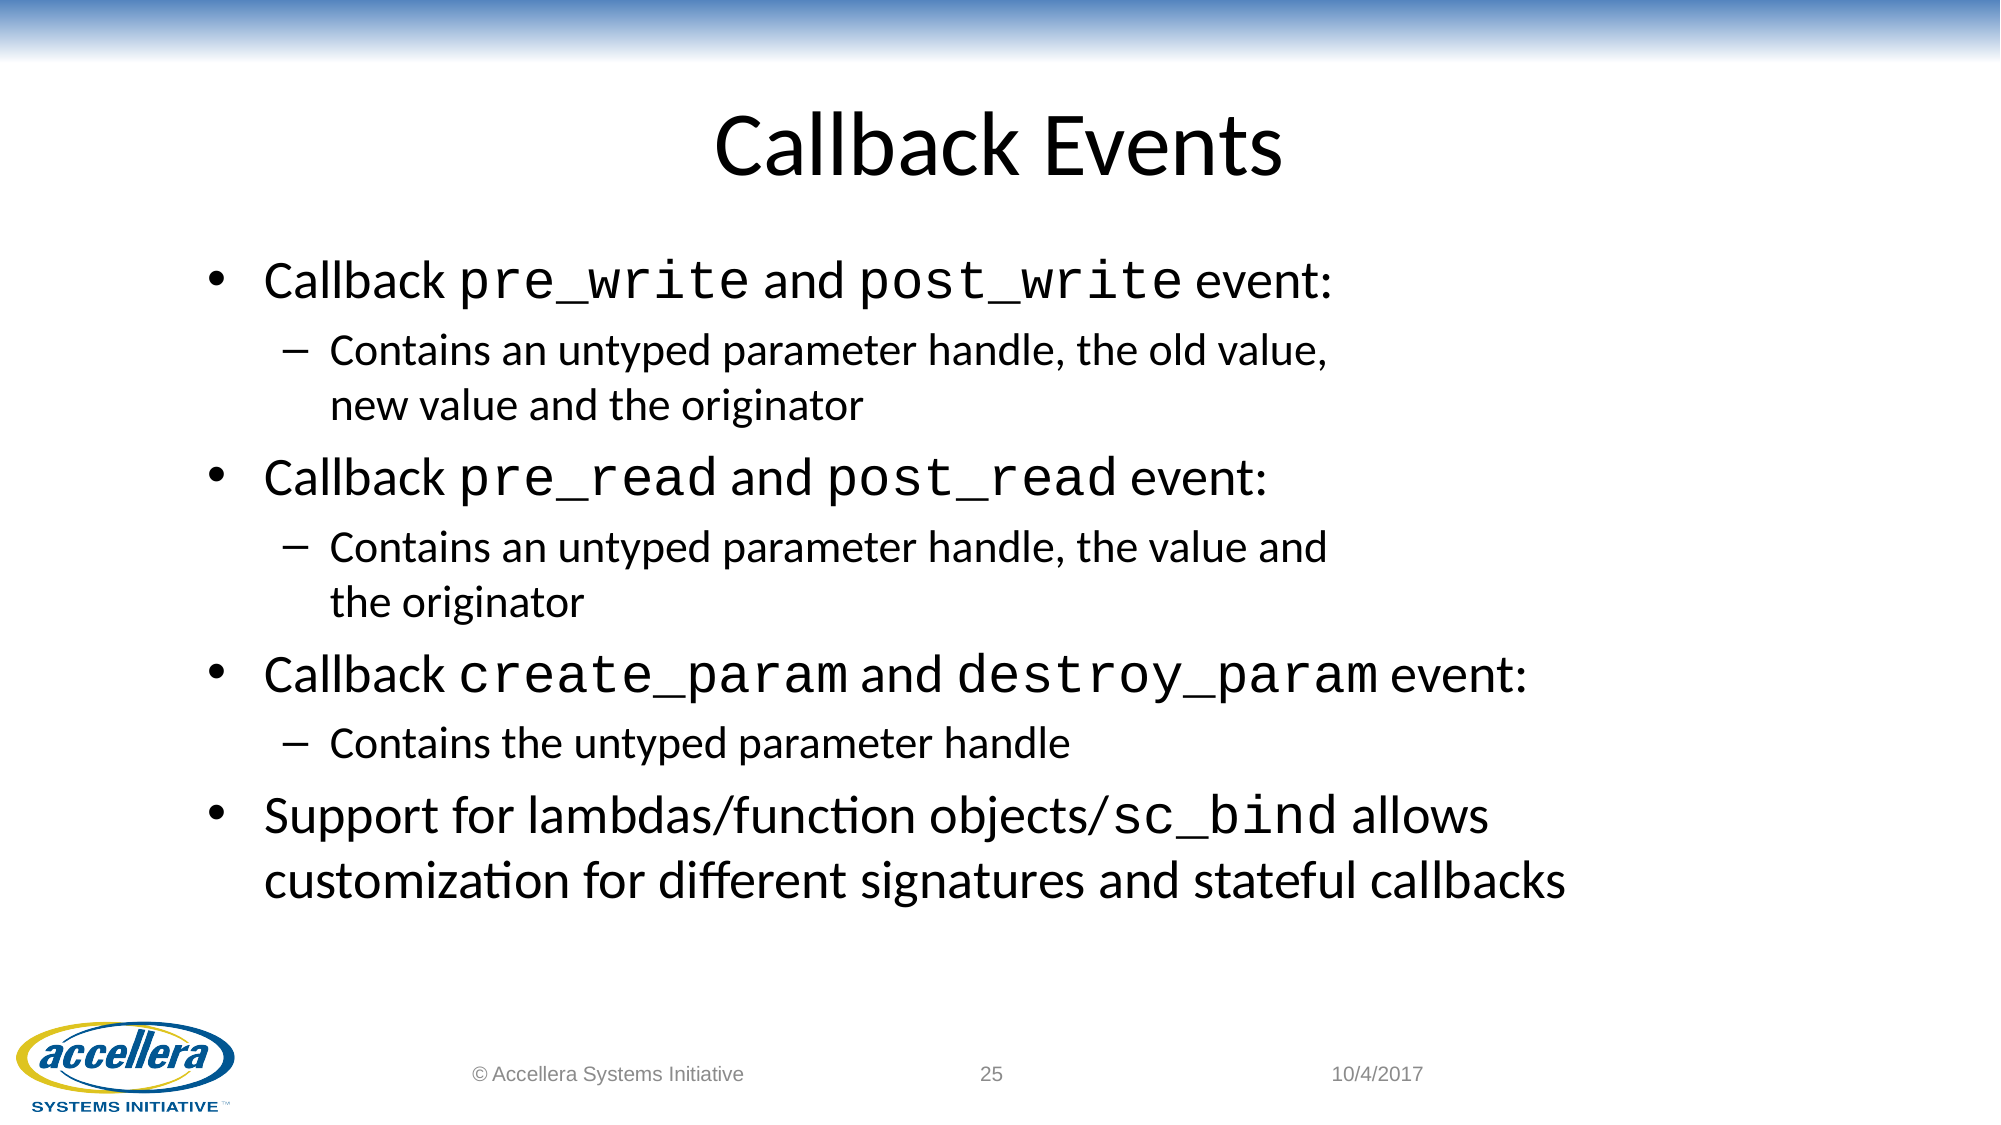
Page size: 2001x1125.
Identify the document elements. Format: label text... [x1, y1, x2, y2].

picture [16, 1021, 235, 1112]
footer © Accellera Systems Initiative [366, 1042, 850, 1103]
title Callback Events [99, 45, 1900, 233]
slide_number 10/4/2017 [1316, 1042, 1550, 1103]
slide_number <number> [850, 1042, 1184, 1103]
text_box Callback pre_write and post_write event: Contains an untyped parameter handle, the old value, new value and the originator Callback pre_read and post_read event: Contains an untyped parameter handle, the value and the originator Callback create_param and destroy_param event: Contains the untyped parameter handle Support for lambdas/function objects/sc_bind allows customization for different signatures and stateful callbacks [193, 237, 1741, 1000]
